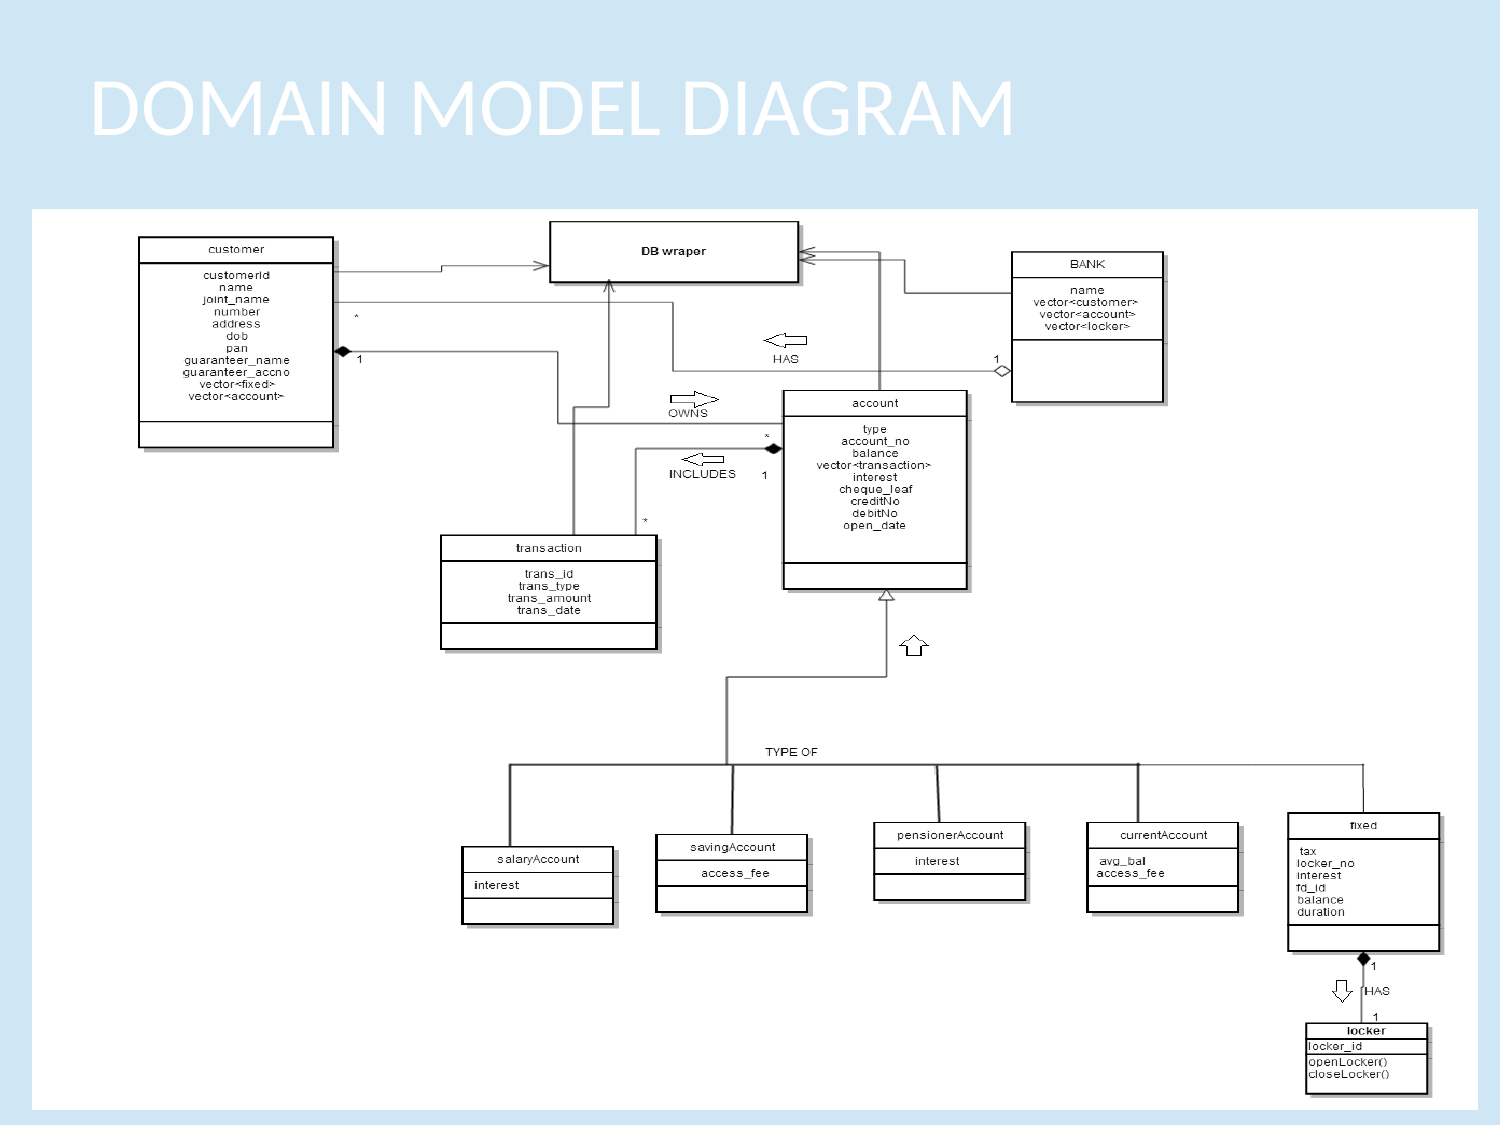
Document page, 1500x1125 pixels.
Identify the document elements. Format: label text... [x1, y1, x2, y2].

picture [32, 209, 1478, 1111]
title DOMAIN MODEL DIAGRAM [75, 45, 1425, 209]
